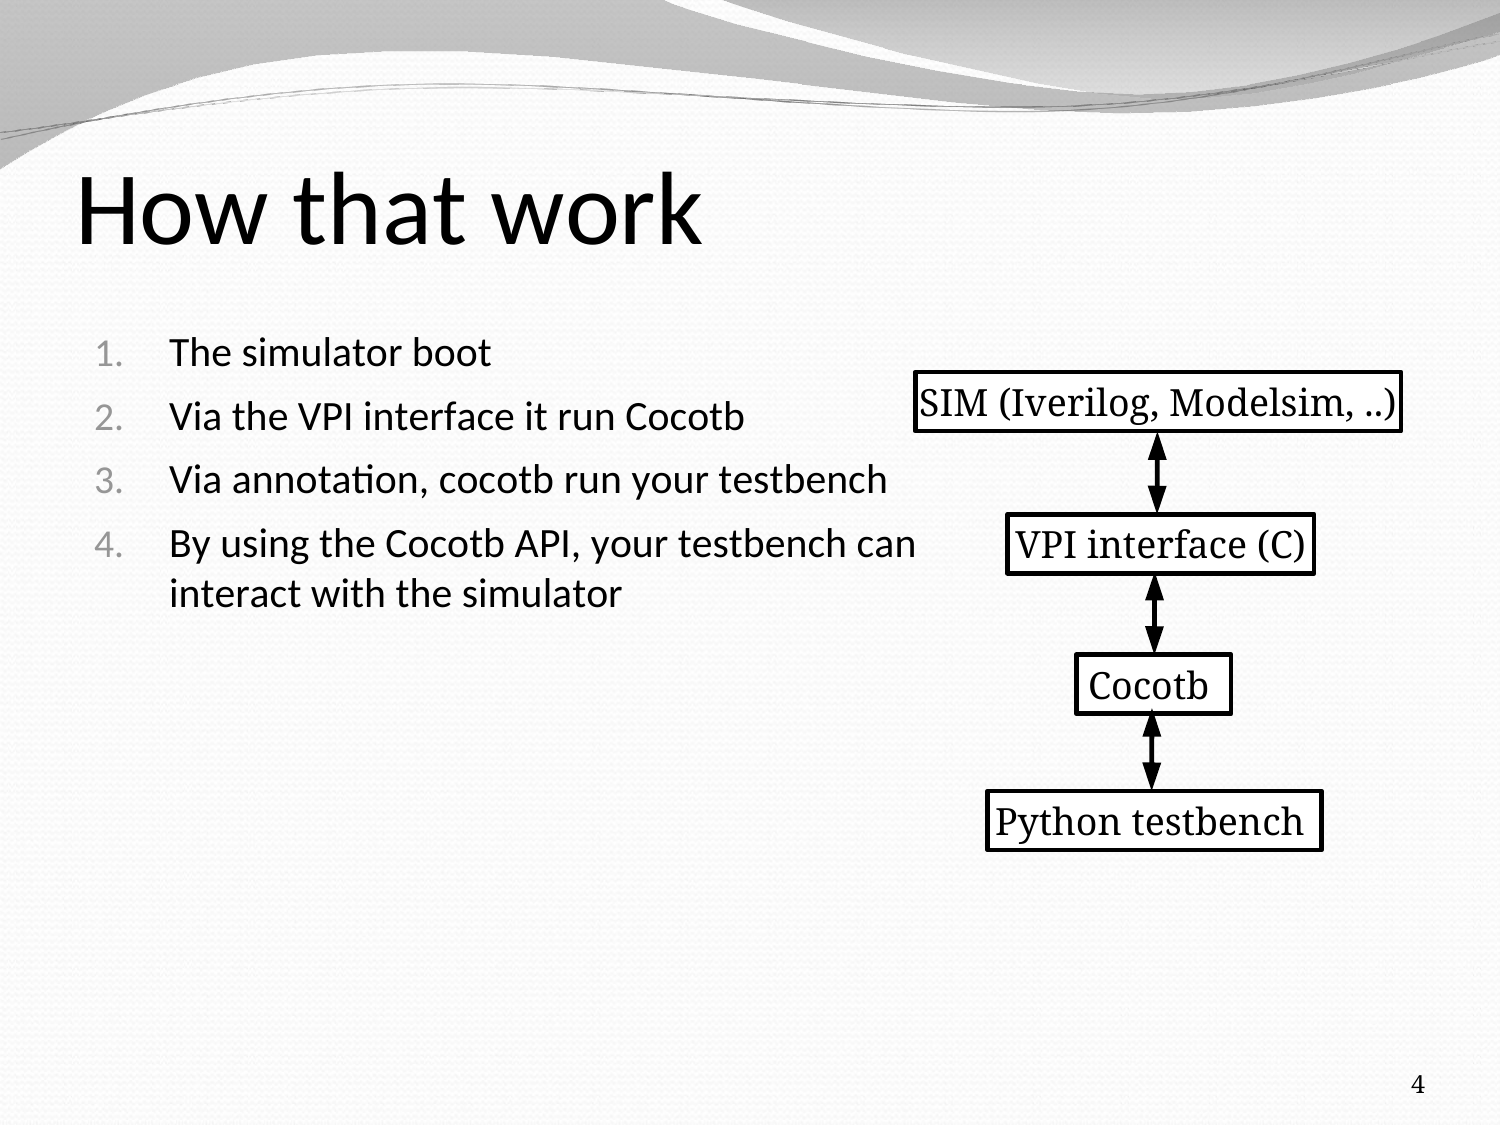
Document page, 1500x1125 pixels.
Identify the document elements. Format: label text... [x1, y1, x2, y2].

picture [0, 0, 1500, 1125]
text_box SIM (Iverilog, Modelsim, ..) [915, 372, 1401, 432]
text_box VPI interface (C) [1007, 514, 1314, 574]
title How that work [75, 78, 1426, 266]
text_box Python testbench [987, 790, 1322, 850]
text_box Cocotb [1076, 654, 1232, 714]
list The simulator boot Via the VPI interface it run Cocotb Via annotation, cocotb run your testbench By using the Cocotb API, your testbench can interact with the simulator [75, 317, 1426, 1038]
text_box <numéro> [1299, 1042, 1426, 1103]
